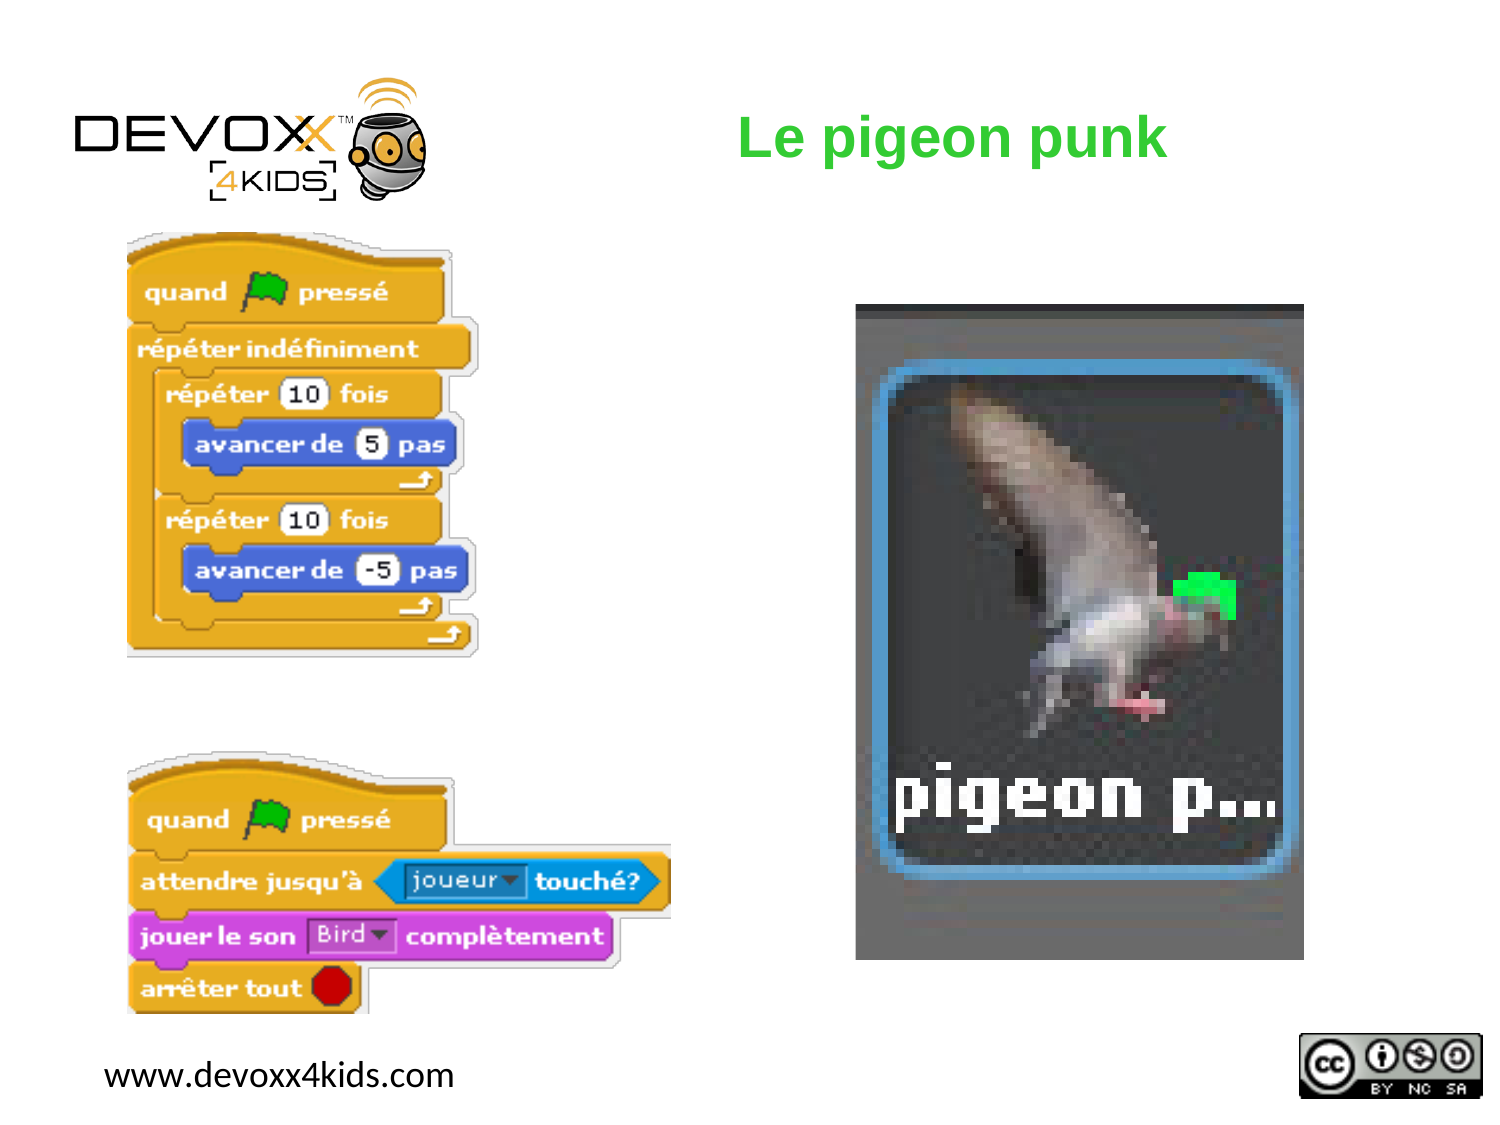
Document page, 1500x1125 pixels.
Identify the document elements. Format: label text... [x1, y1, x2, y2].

picture [127, 232, 671, 1014]
picture [855, 304, 1304, 960]
picture [1299, 1033, 1483, 1099]
text_box Le pigeon punk [465, 91, 1441, 178]
picture [75, 77, 426, 201]
